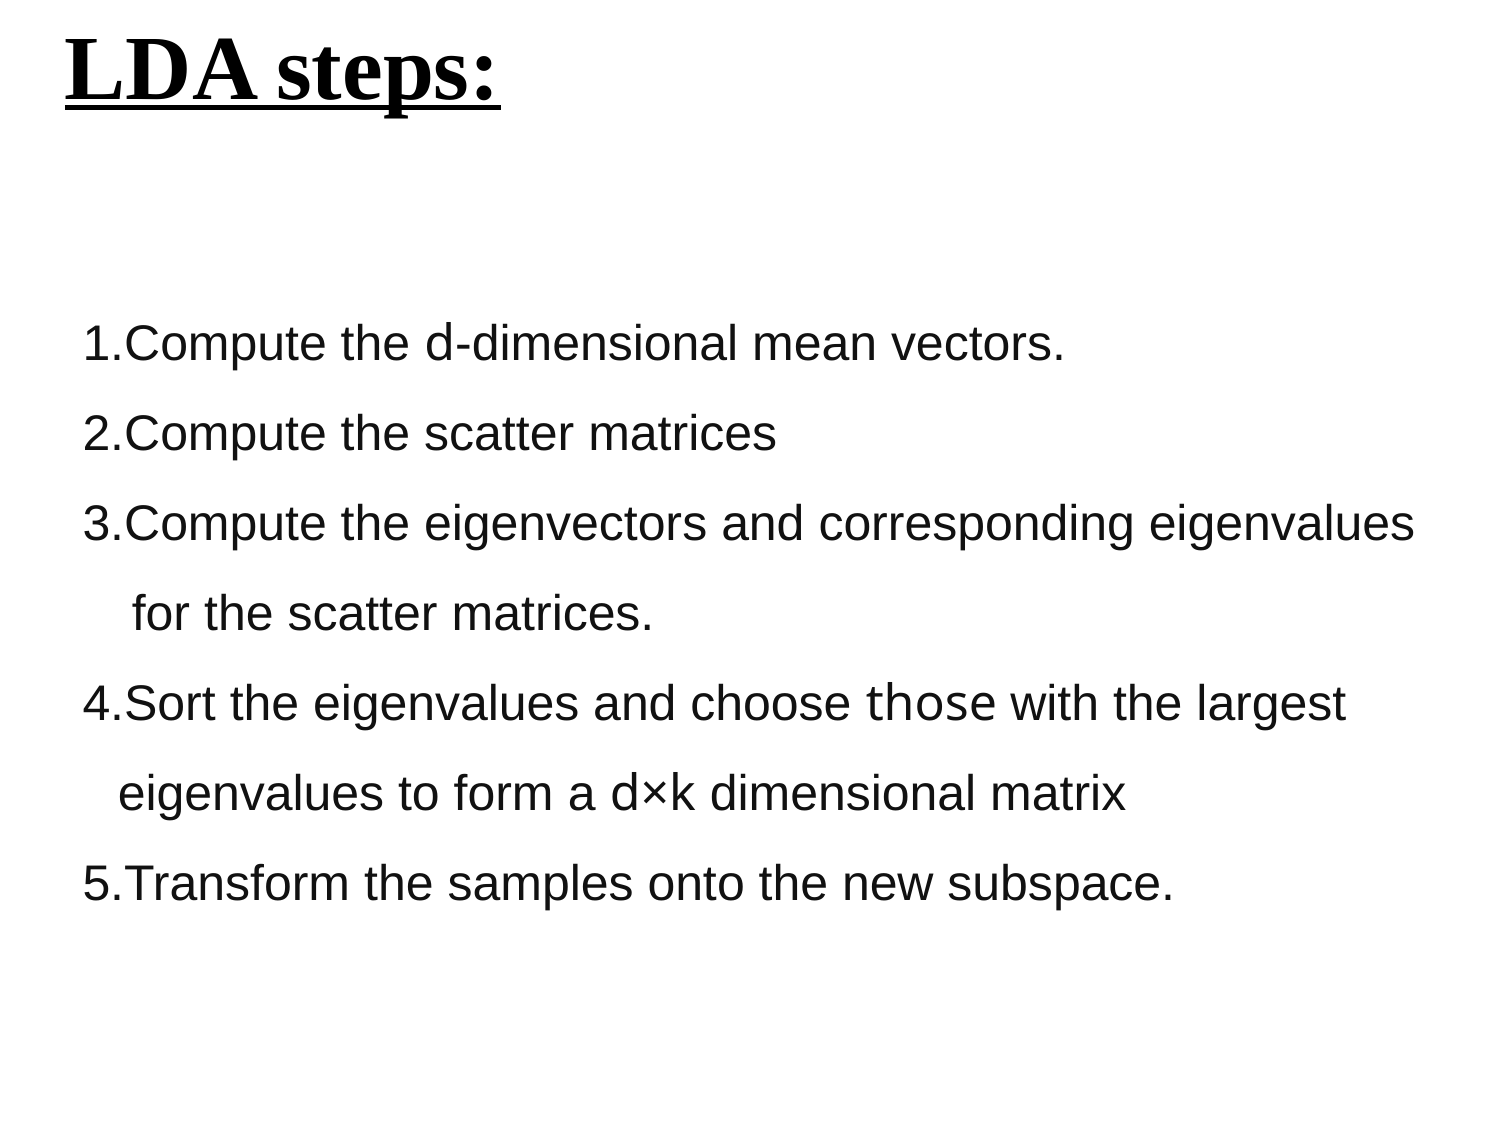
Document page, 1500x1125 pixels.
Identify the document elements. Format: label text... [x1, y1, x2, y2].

text_box Compute the d-dimensional mean vectors. Compute the scatter matrices Compute the eigenvectors and corresponding eigenvalues for the scatter matrices. Sort the eigenvalues and choose those with the largest eigenvalues to form a d×k dimensional matrix Transform the samples onto the new subspace. [59, 295, 1422, 1001]
text_box LDA steps: [50, 37, 1400, 199]
